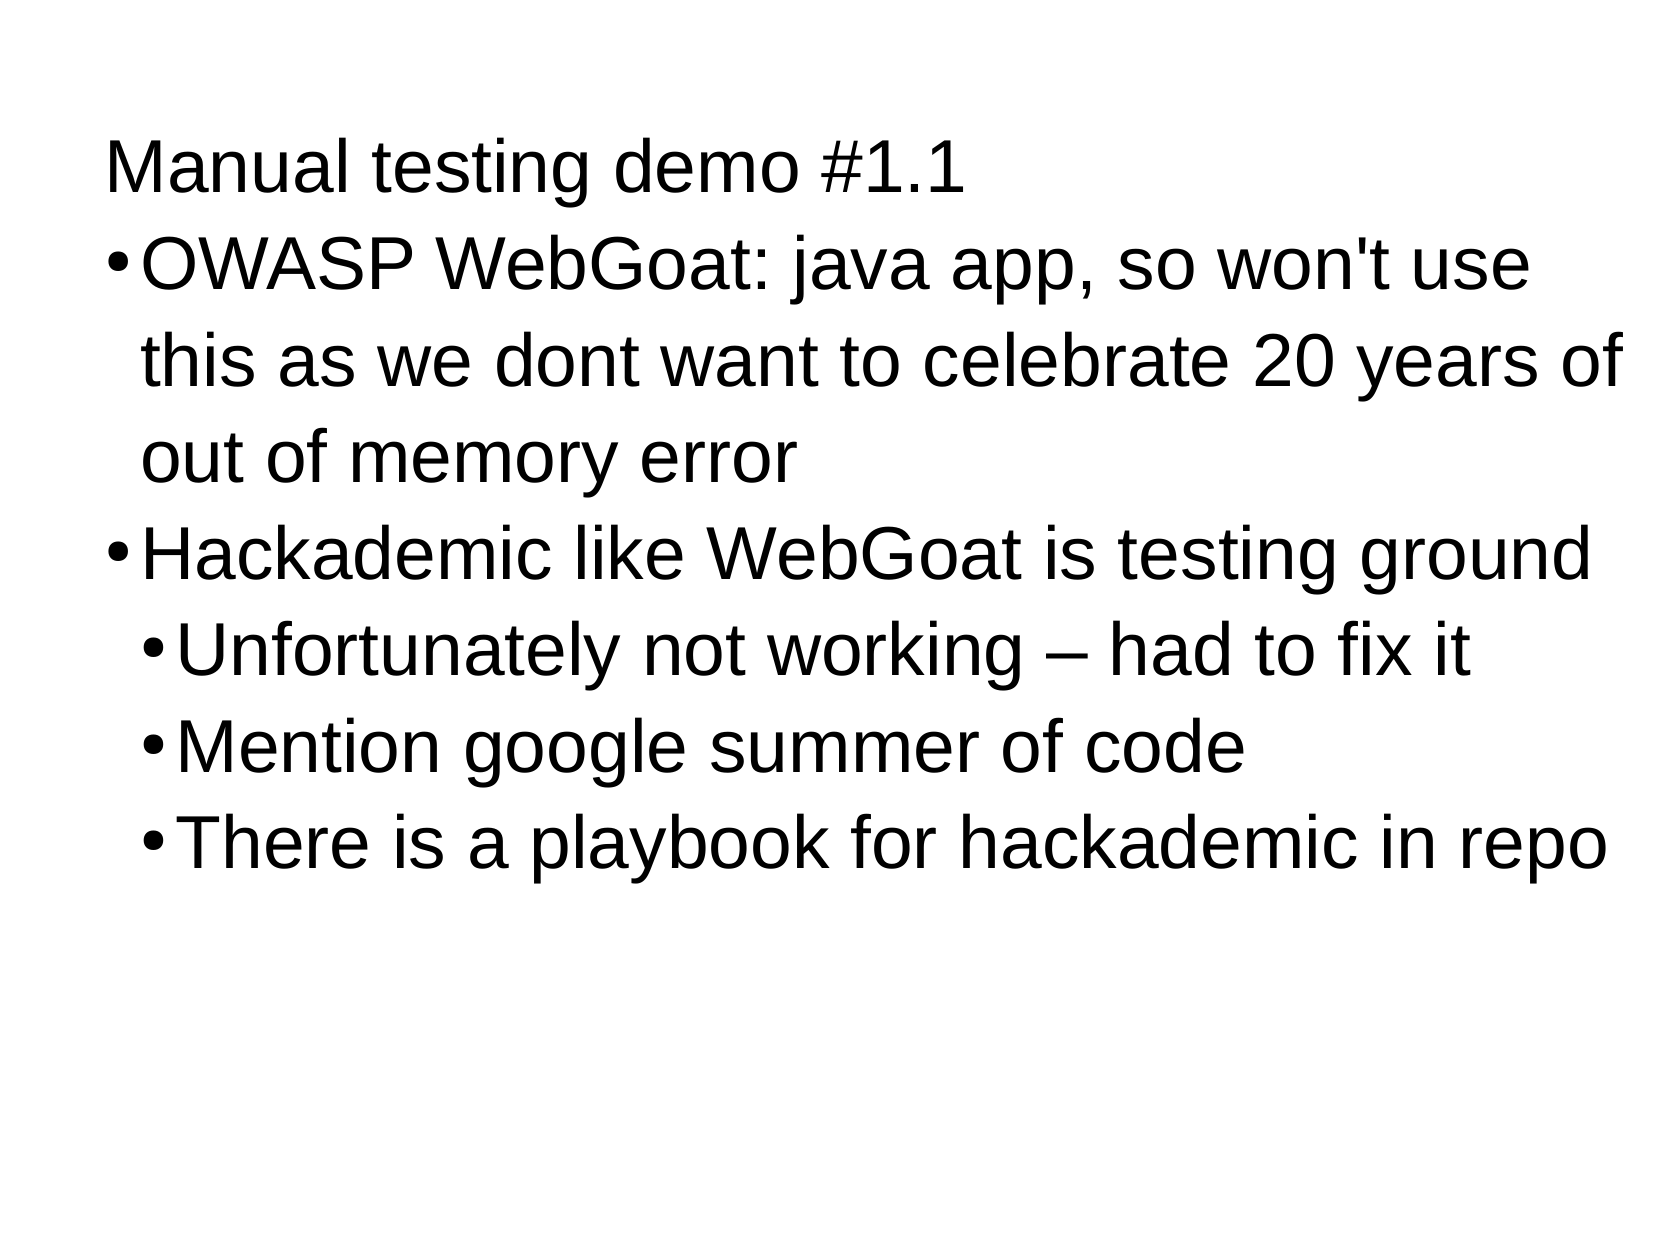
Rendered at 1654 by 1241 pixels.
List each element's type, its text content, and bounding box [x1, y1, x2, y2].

text_box Manual testing demo #1.1 OWASP WebGoat: java app, so won't use this as we dont want to celebrate 20 years of out of memory error Hackademic like WebGoat is testing ground Unfortunately not working – had to fix it Mention google summer of code There is a playbook for hackademic in repo [90, 105, 1654, 880]
